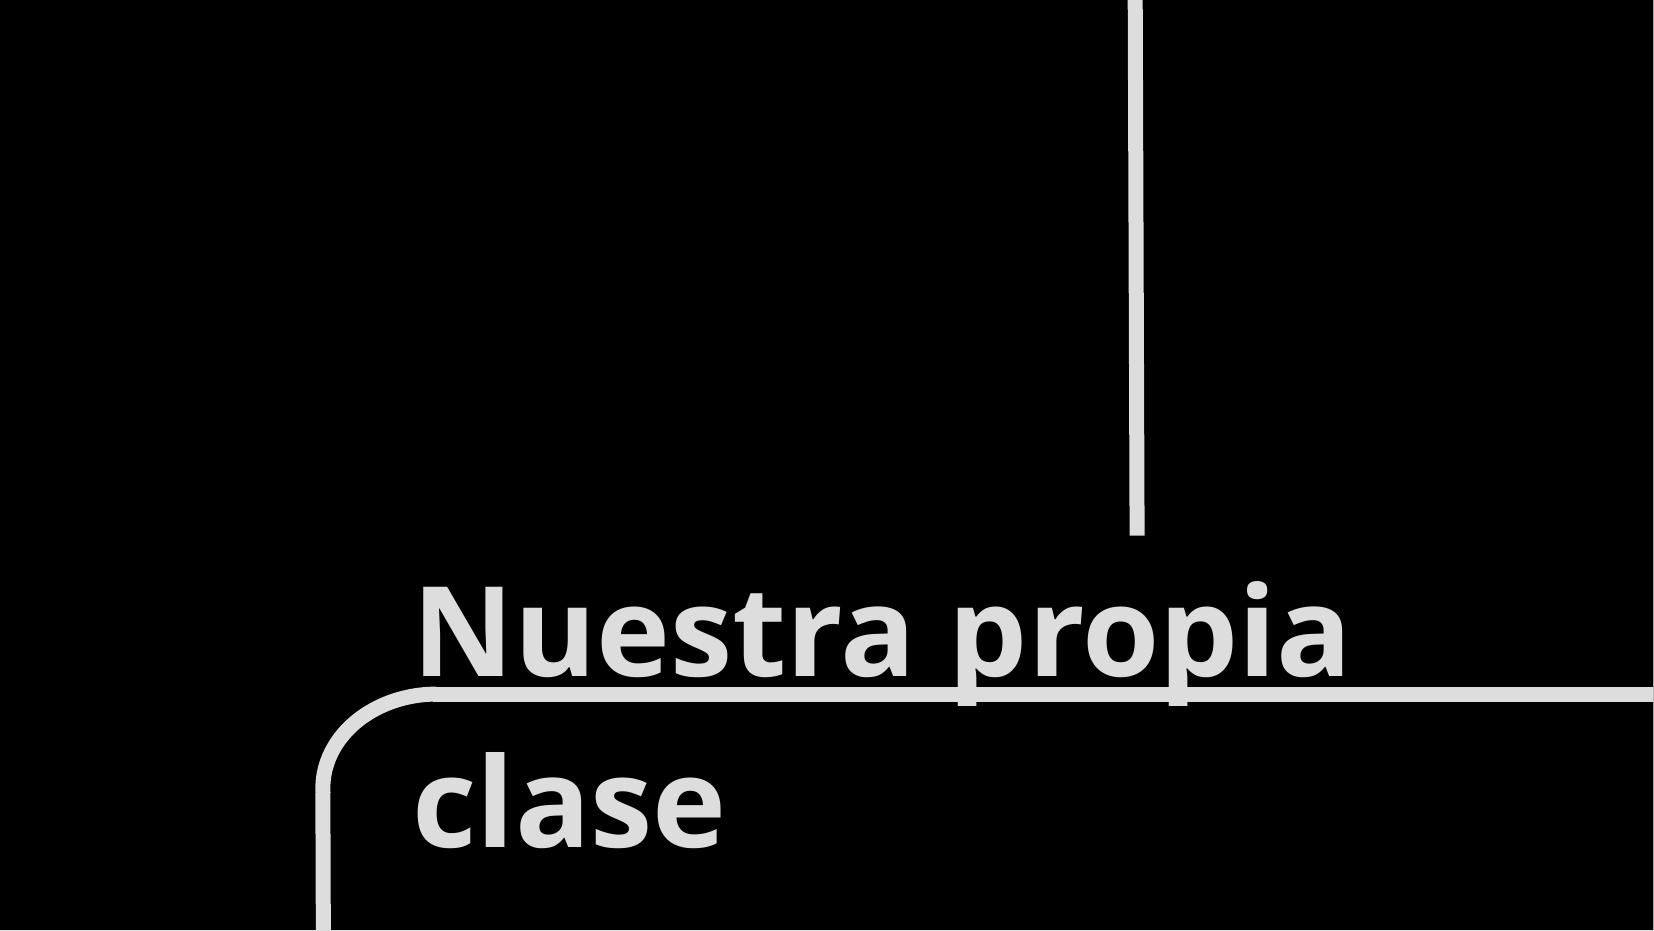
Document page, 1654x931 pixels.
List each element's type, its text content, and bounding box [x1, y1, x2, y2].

text_box [1143, 0, 1654, 687]
text_box Nuestra propia clase [397, 535, 1606, 689]
text_box [0, 0, 1654, 931]
